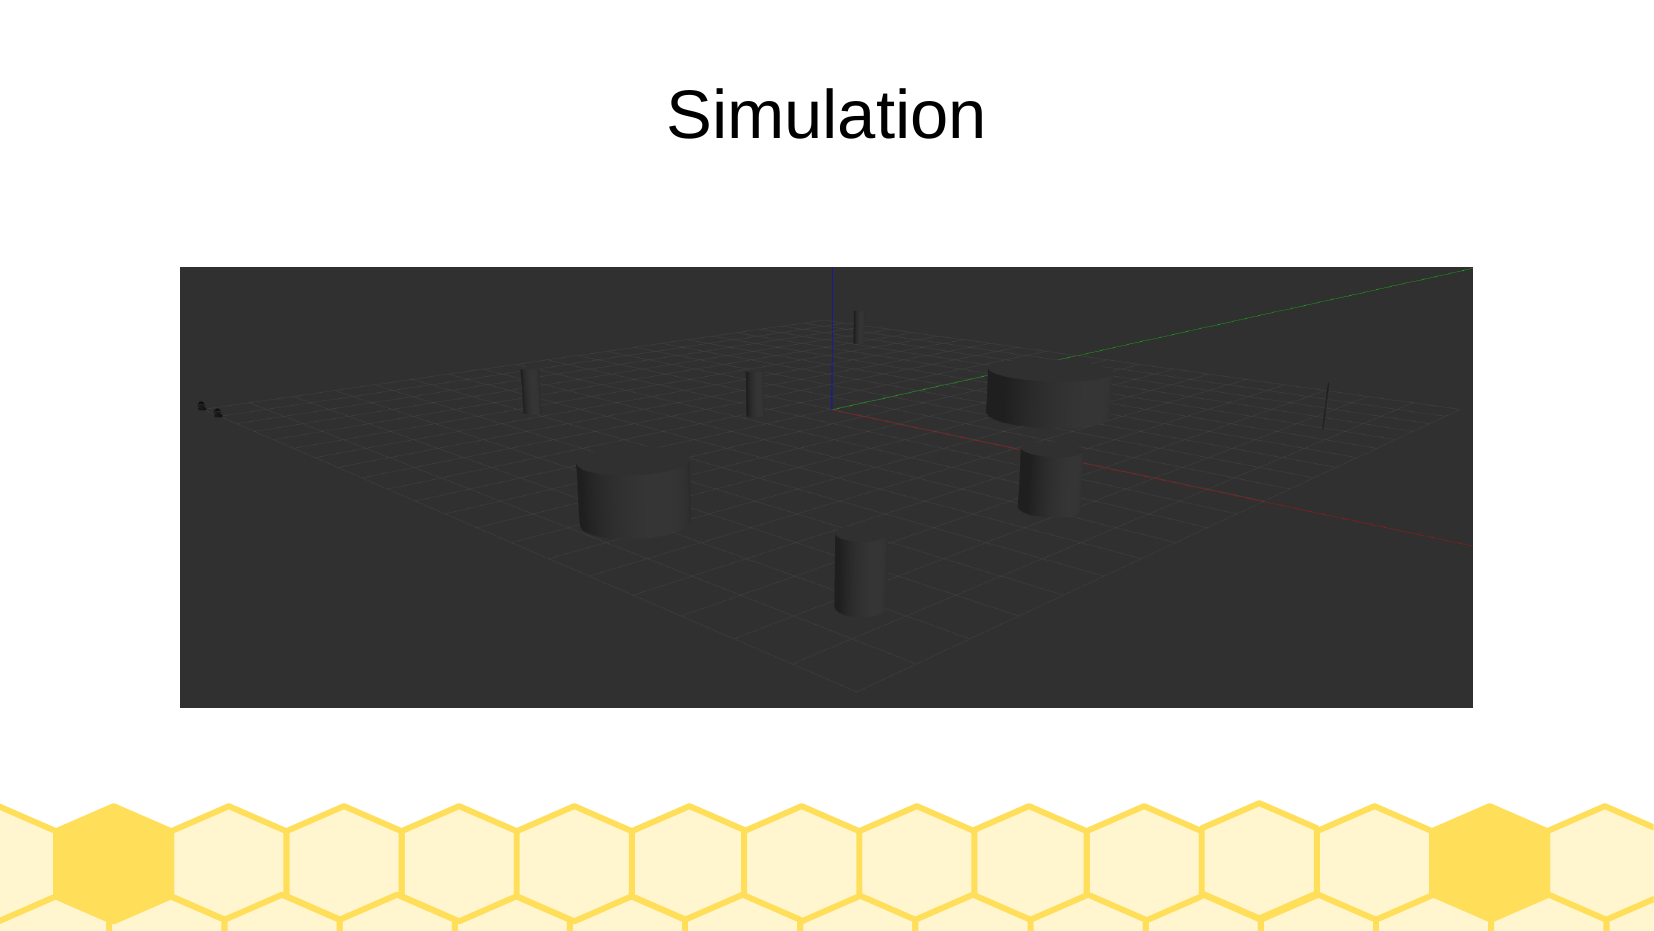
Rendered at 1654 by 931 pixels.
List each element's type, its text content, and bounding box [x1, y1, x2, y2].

title Simulation [82, 37, 1571, 193]
picture [180, 267, 1473, 708]
